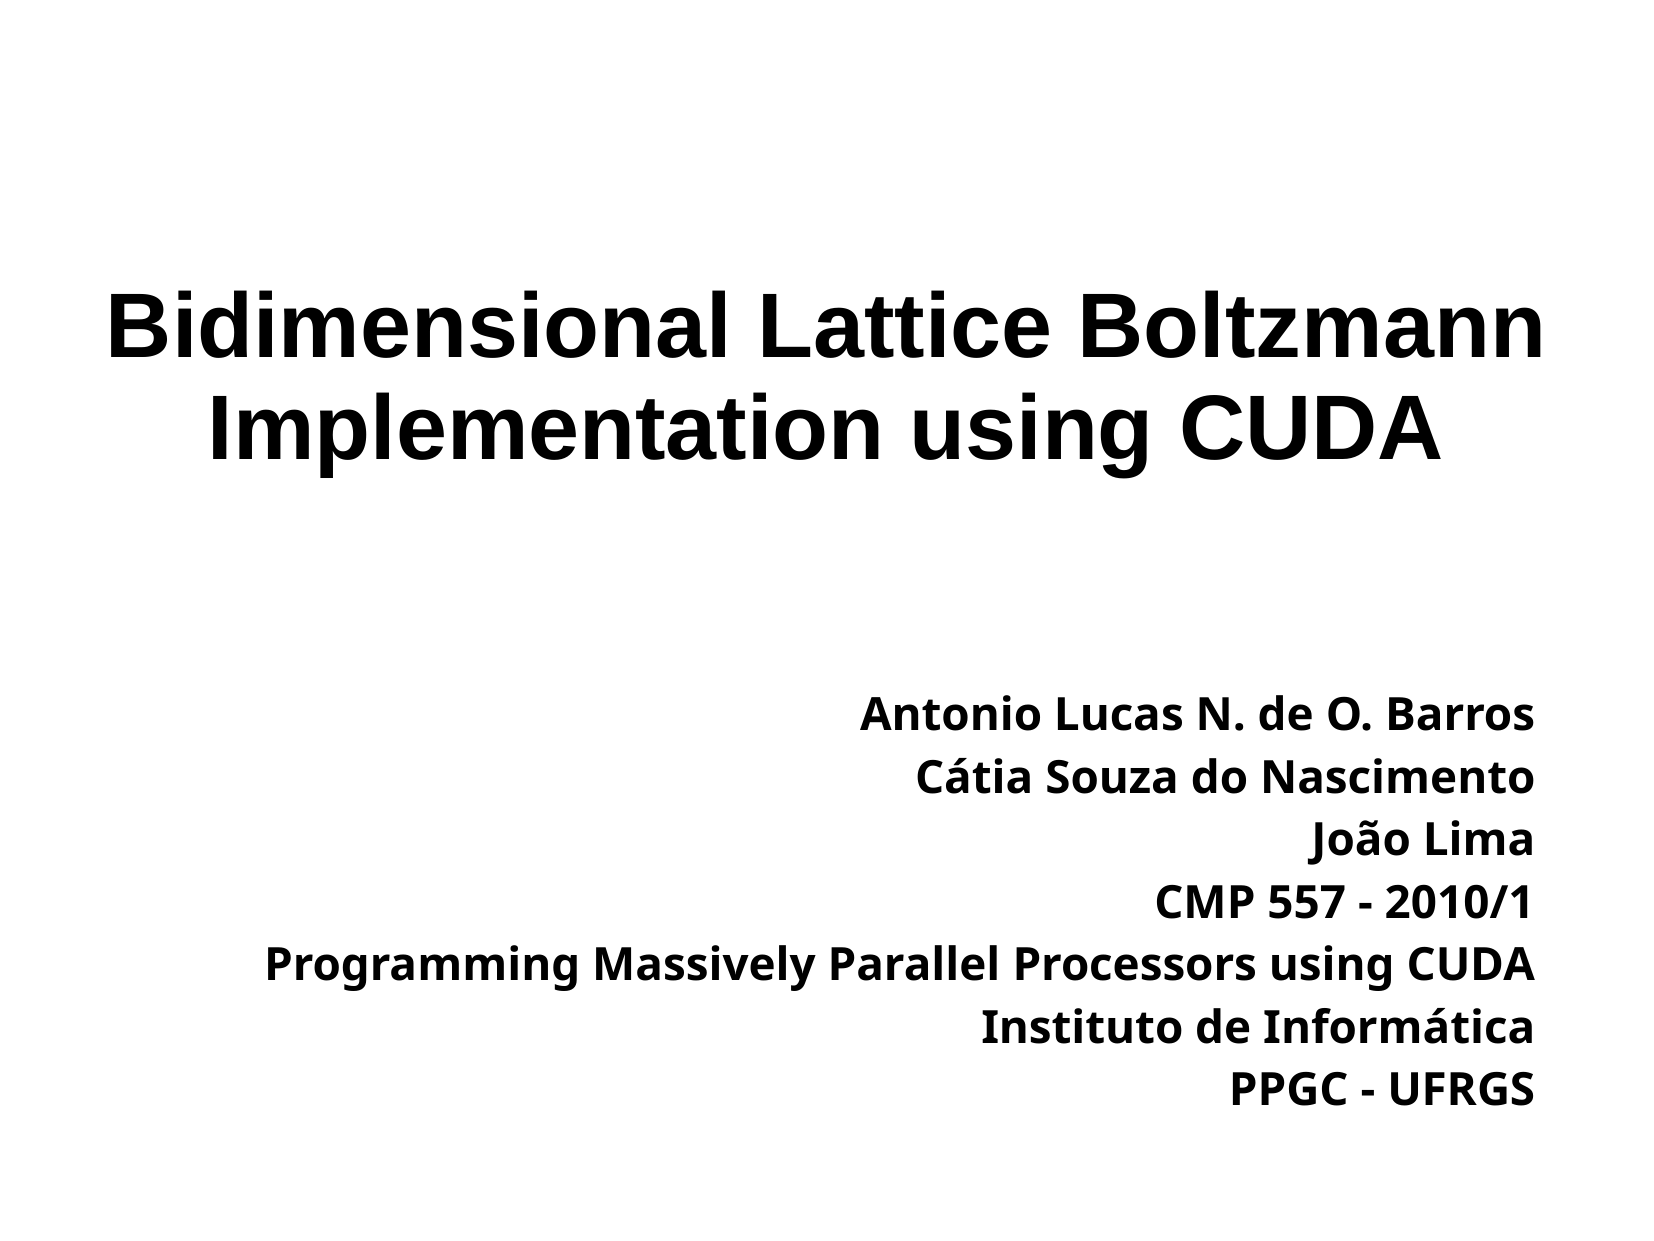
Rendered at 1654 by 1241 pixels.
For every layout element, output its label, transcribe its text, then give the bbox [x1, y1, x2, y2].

subtitle Bidimensional Lattice Boltzmann Implementation using CUDA [82, 118, 1571, 739]
text_box Antonio Lucas N. de O. Barros Cátia Souza do Nascimento João Lima CMP 557 - 2010/1 Programming Massively Parallel Processors using CUDA Instituto de Informática PPGC - UFRGS [47, 677, 1536, 1124]
